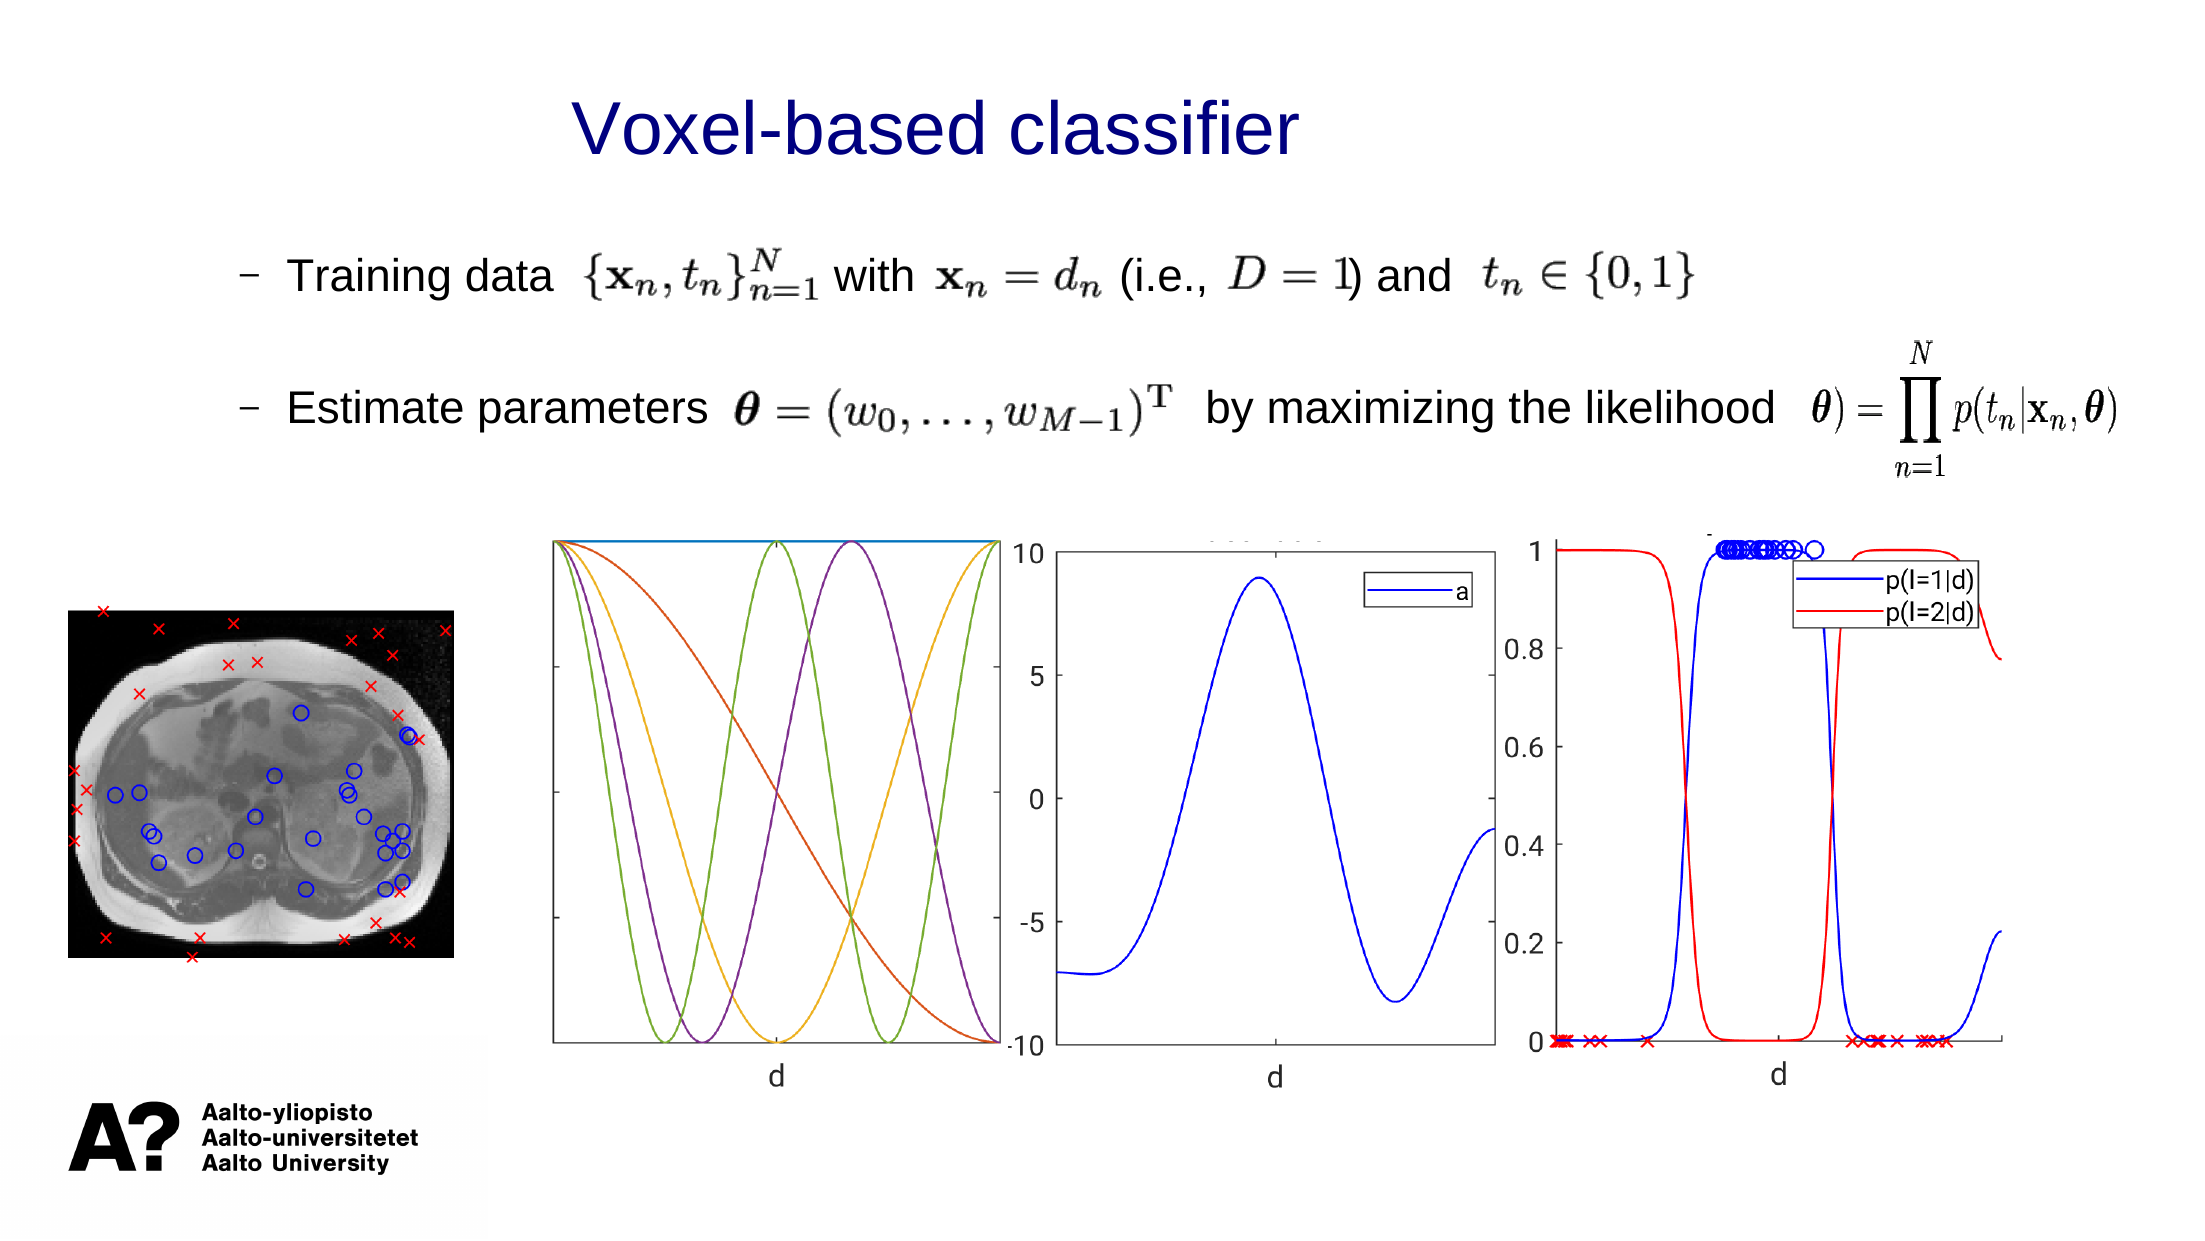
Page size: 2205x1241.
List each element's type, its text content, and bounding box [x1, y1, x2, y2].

picture [1805, 321, 2126, 524]
picture [726, 367, 1185, 481]
picture [552, 540, 1001, 1087]
text_box Training data with (i.e., ) and Estimate parameters by maximizing the likelihood [149, 237, 2205, 523]
picture [0, 1035, 488, 1239]
picture [1008, 534, 2020, 1091]
picture [574, 232, 832, 344]
picture [68, 605, 454, 963]
title Voxel-based classifier [279, 65, 1593, 179]
picture [928, 240, 1114, 338]
picture [1475, 235, 1708, 339]
picture [1219, 242, 1366, 299]
